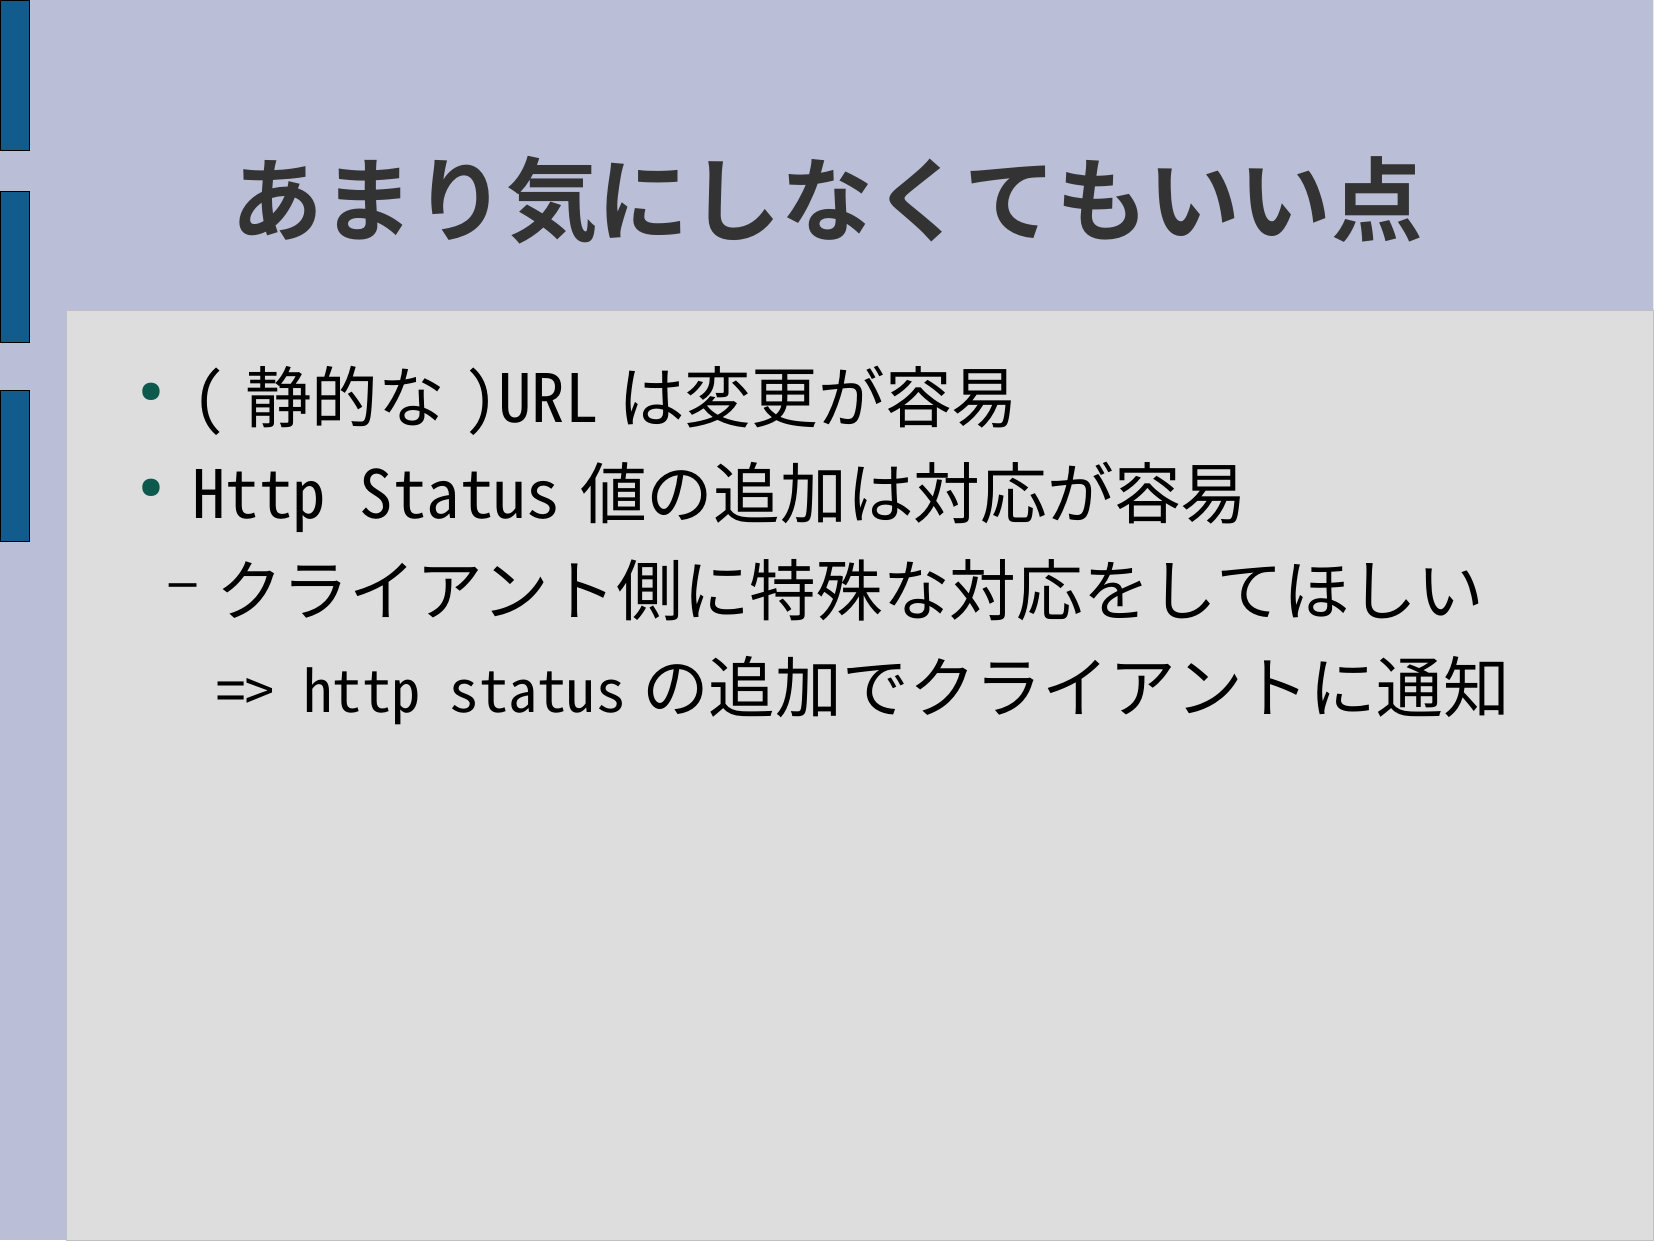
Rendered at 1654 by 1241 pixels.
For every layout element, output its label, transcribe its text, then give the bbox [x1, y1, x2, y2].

title あまり気にしなくてもいい点 [121, 91, 1534, 299]
list (静的な)URLは変更が容易 Http Status値の追加は対応が容易 クライアント側に特殊な対応をしてほしい => http statusの追加でクライアントに通知 [121, 344, 1534, 1127]
